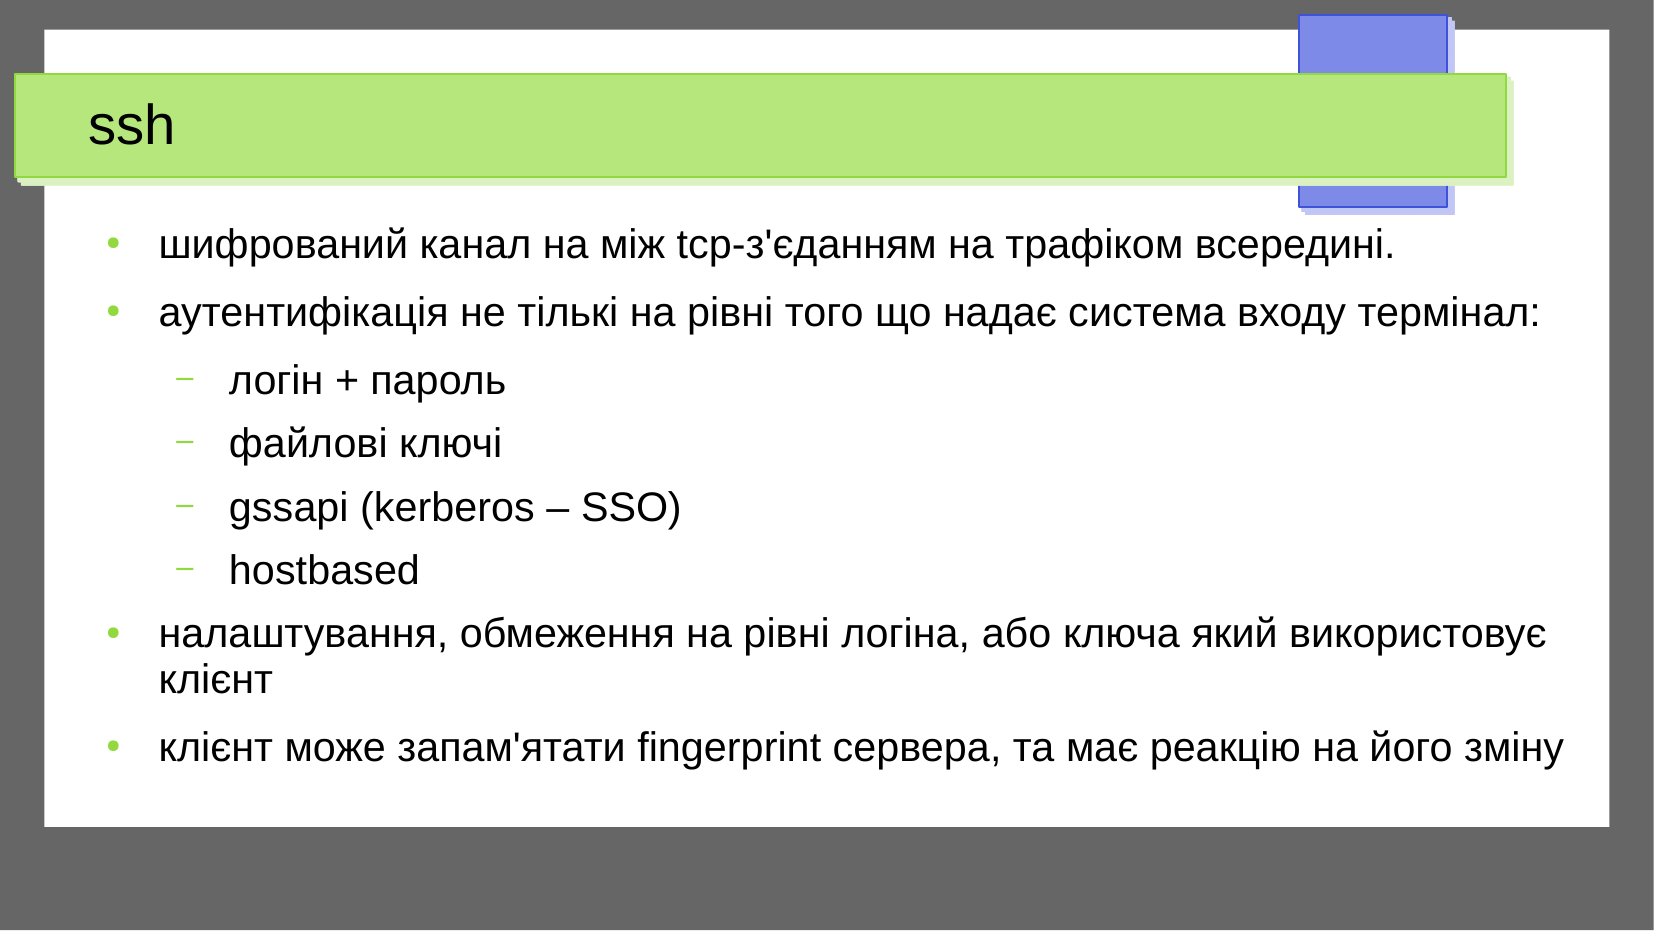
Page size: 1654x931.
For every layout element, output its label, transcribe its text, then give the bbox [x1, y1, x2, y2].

list шифрований канал на між tcp-з'єданням на трафіком всередині. аутентифікація не тількі на рівні того що надає система входу термінал: логін + пароль файлові ключі gssapi (kerberos – SSO) hostbased налаштування, обмеження на рівні логіна, або ключа який використовує клієнт клієнт може запам'ятати fingerprint сервера, та має реакцію на його зміну [88, 221, 1565, 813]
title ssh [88, 73, 1506, 178]
